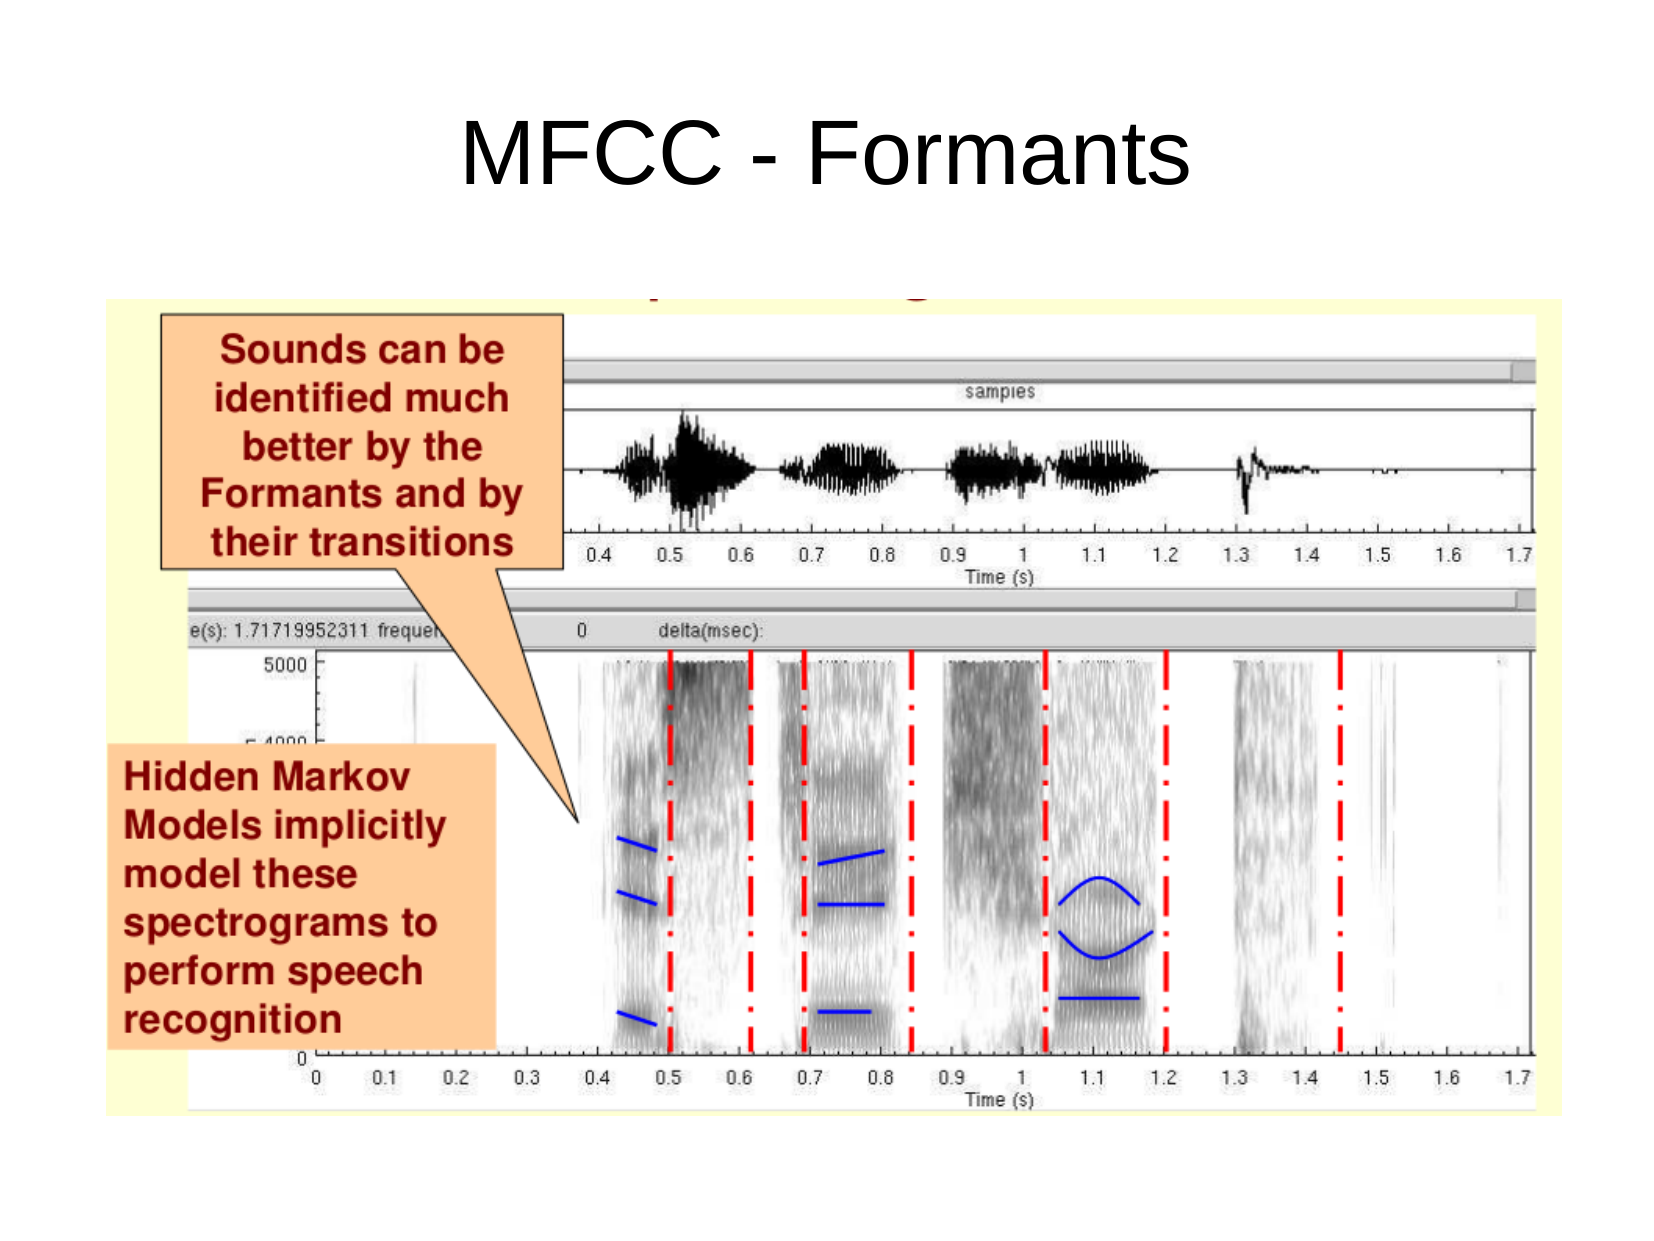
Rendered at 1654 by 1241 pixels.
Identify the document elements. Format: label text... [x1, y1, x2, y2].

title MFCC - Formants [82, 49, 1571, 257]
picture [106, 299, 1562, 1116]
